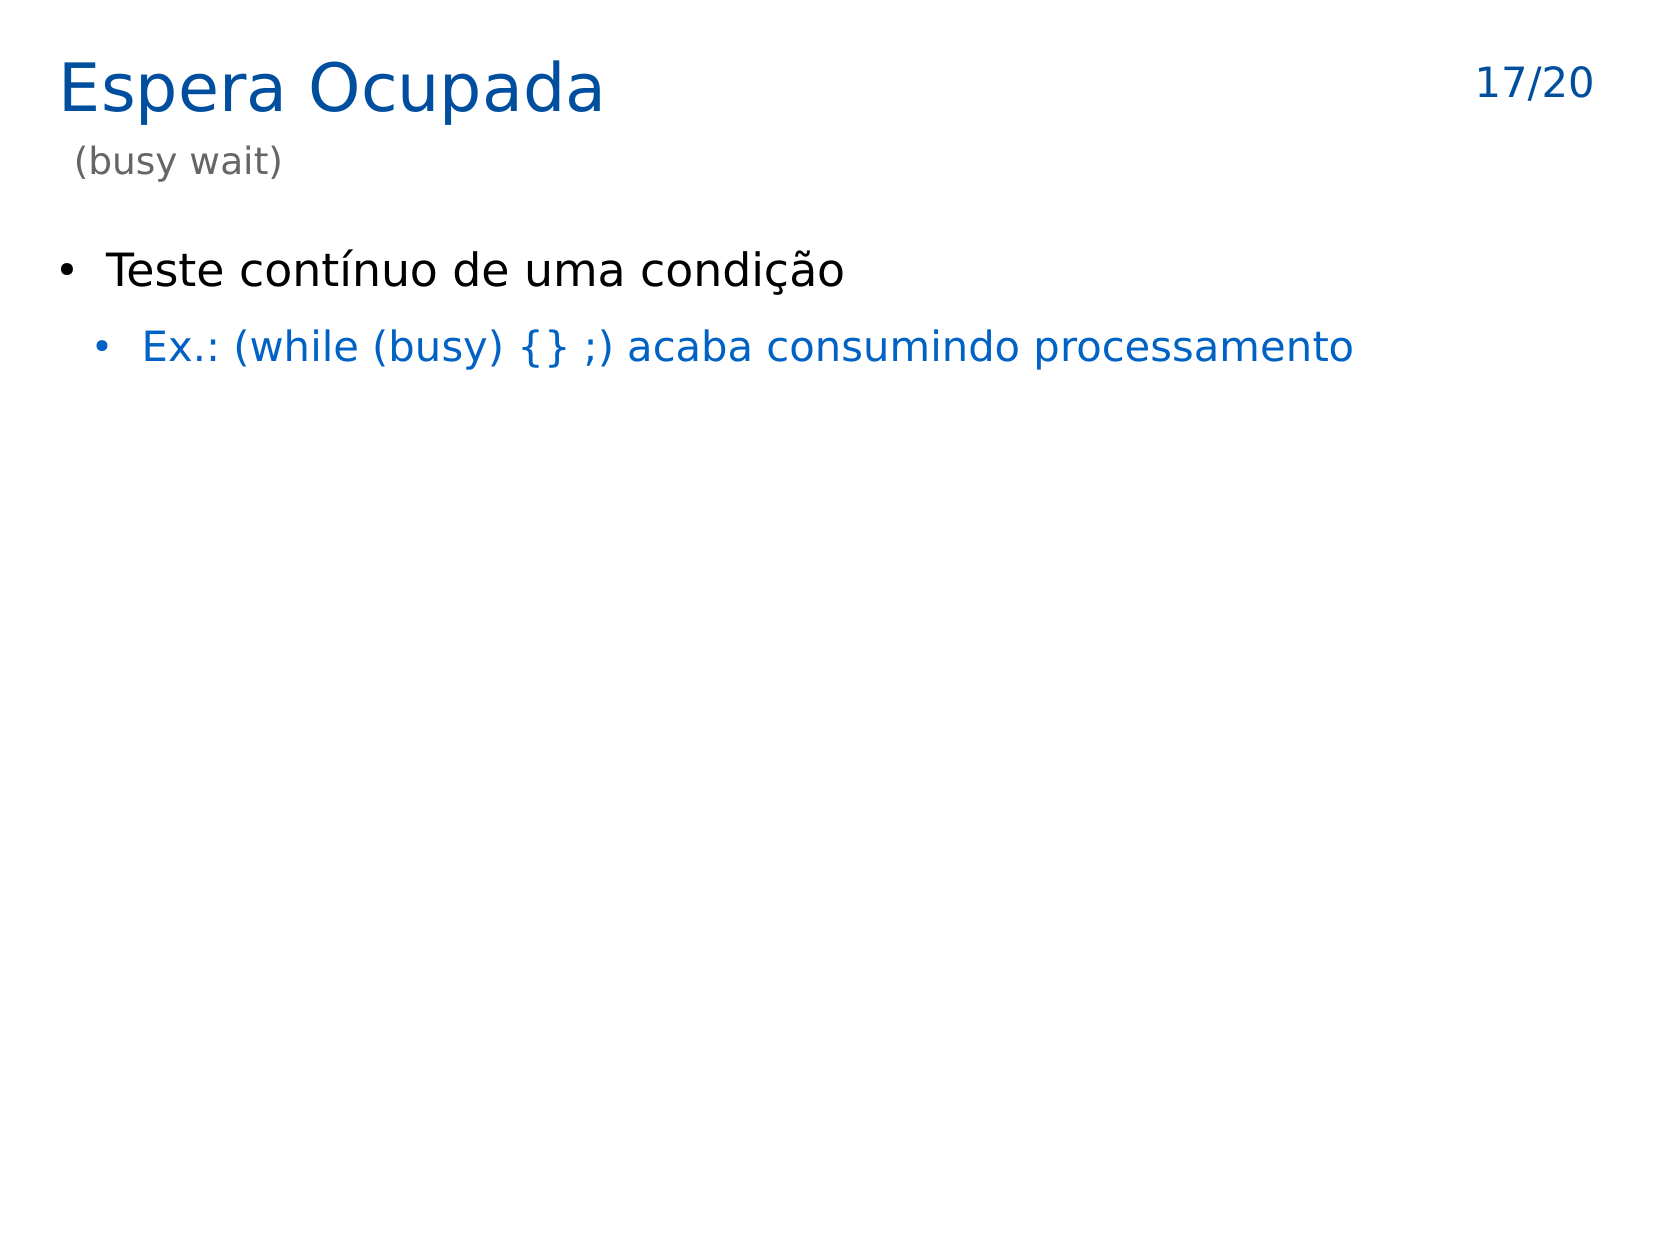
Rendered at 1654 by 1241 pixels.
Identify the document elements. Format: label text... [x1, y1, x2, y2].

list Teste contínuo de uma condição Ex.: (while (busy) {} ;) acaba consumindo processamento [59, 236, 1595, 1211]
title Espera Ocupada [59, 29, 1625, 148]
text_box (busy wait) [59, 132, 299, 192]
